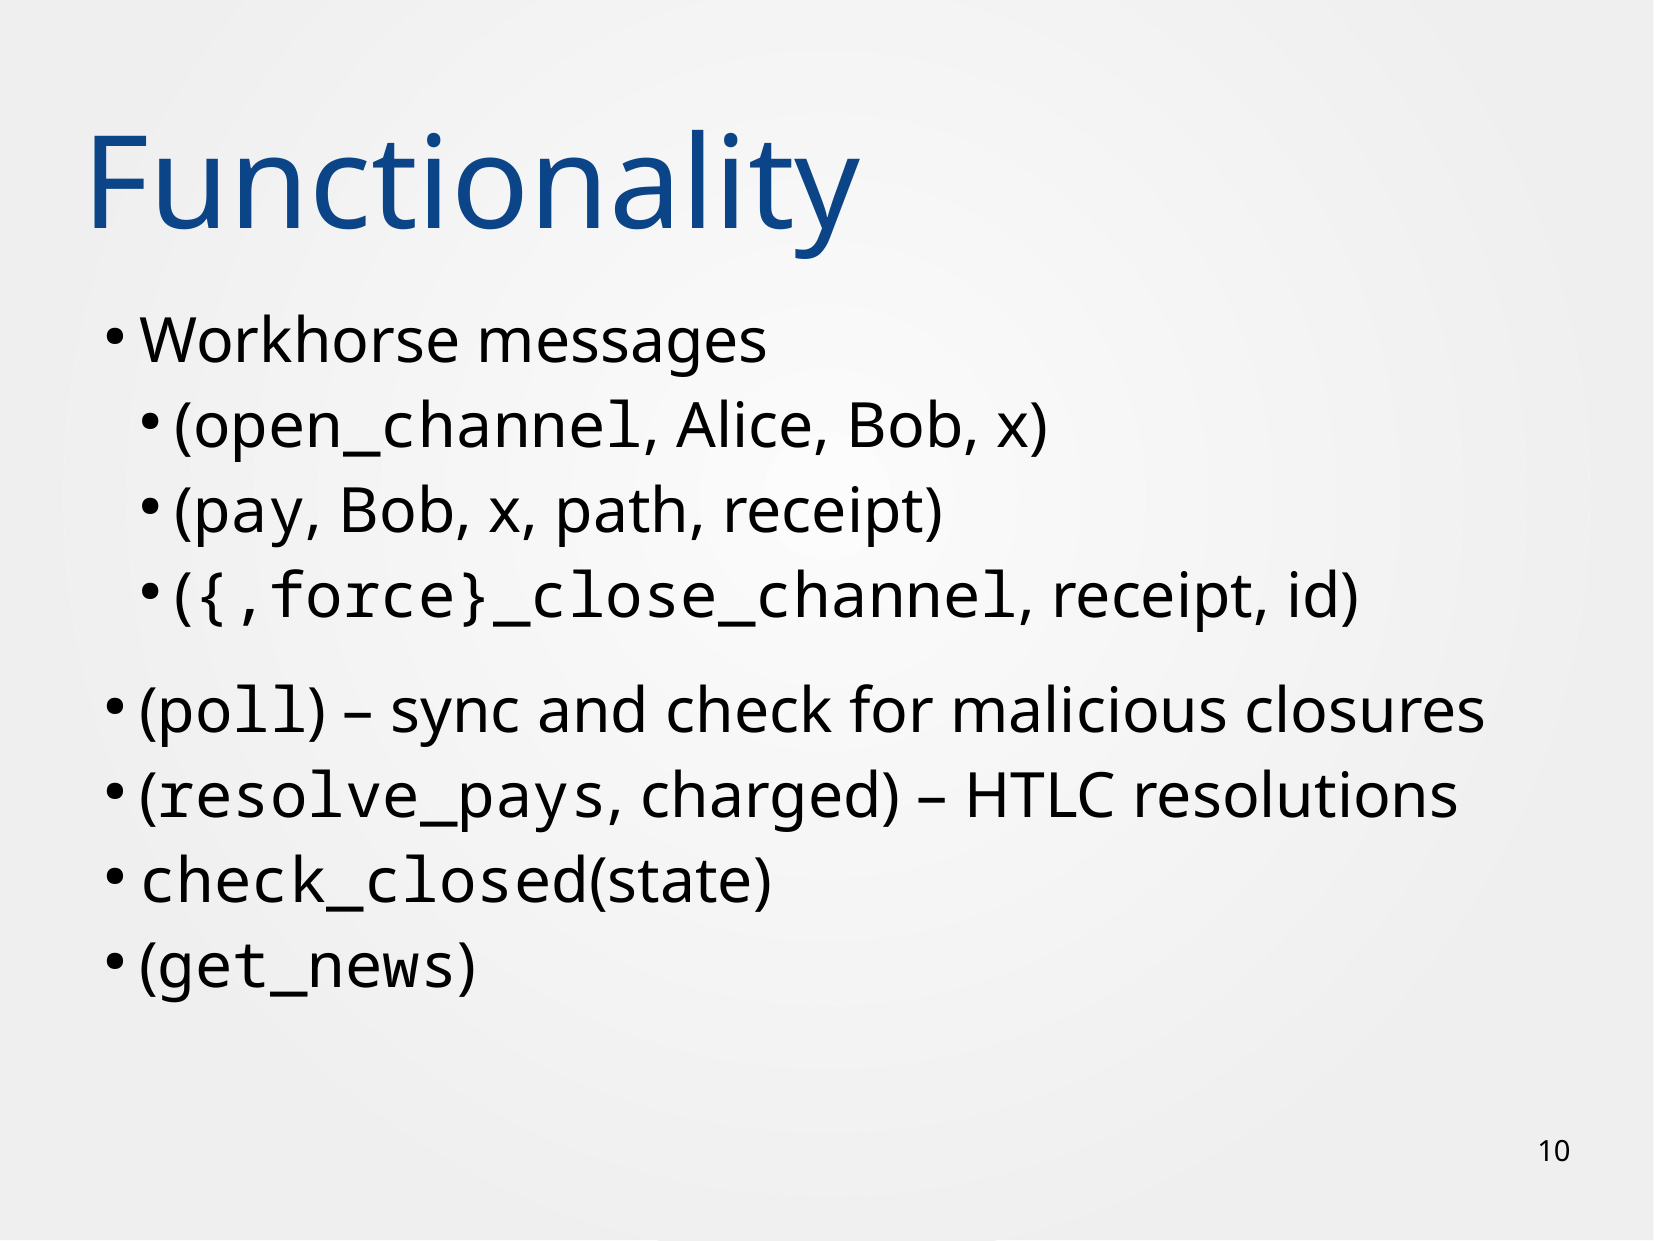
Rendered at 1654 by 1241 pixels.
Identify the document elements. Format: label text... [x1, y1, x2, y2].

text_box Workhorse messages (open_channel, Alice, Bob, x) (pay, Bob, x, path, receipt) ({,force}_close_channel, receipt, id) (poll) – sync and check for malicious closures (resolve_pays, charged) – HTLC resolutions check_closed(state) (get_news) [88, 288, 1609, 1098]
title Functionality [82, 9, 1572, 267]
